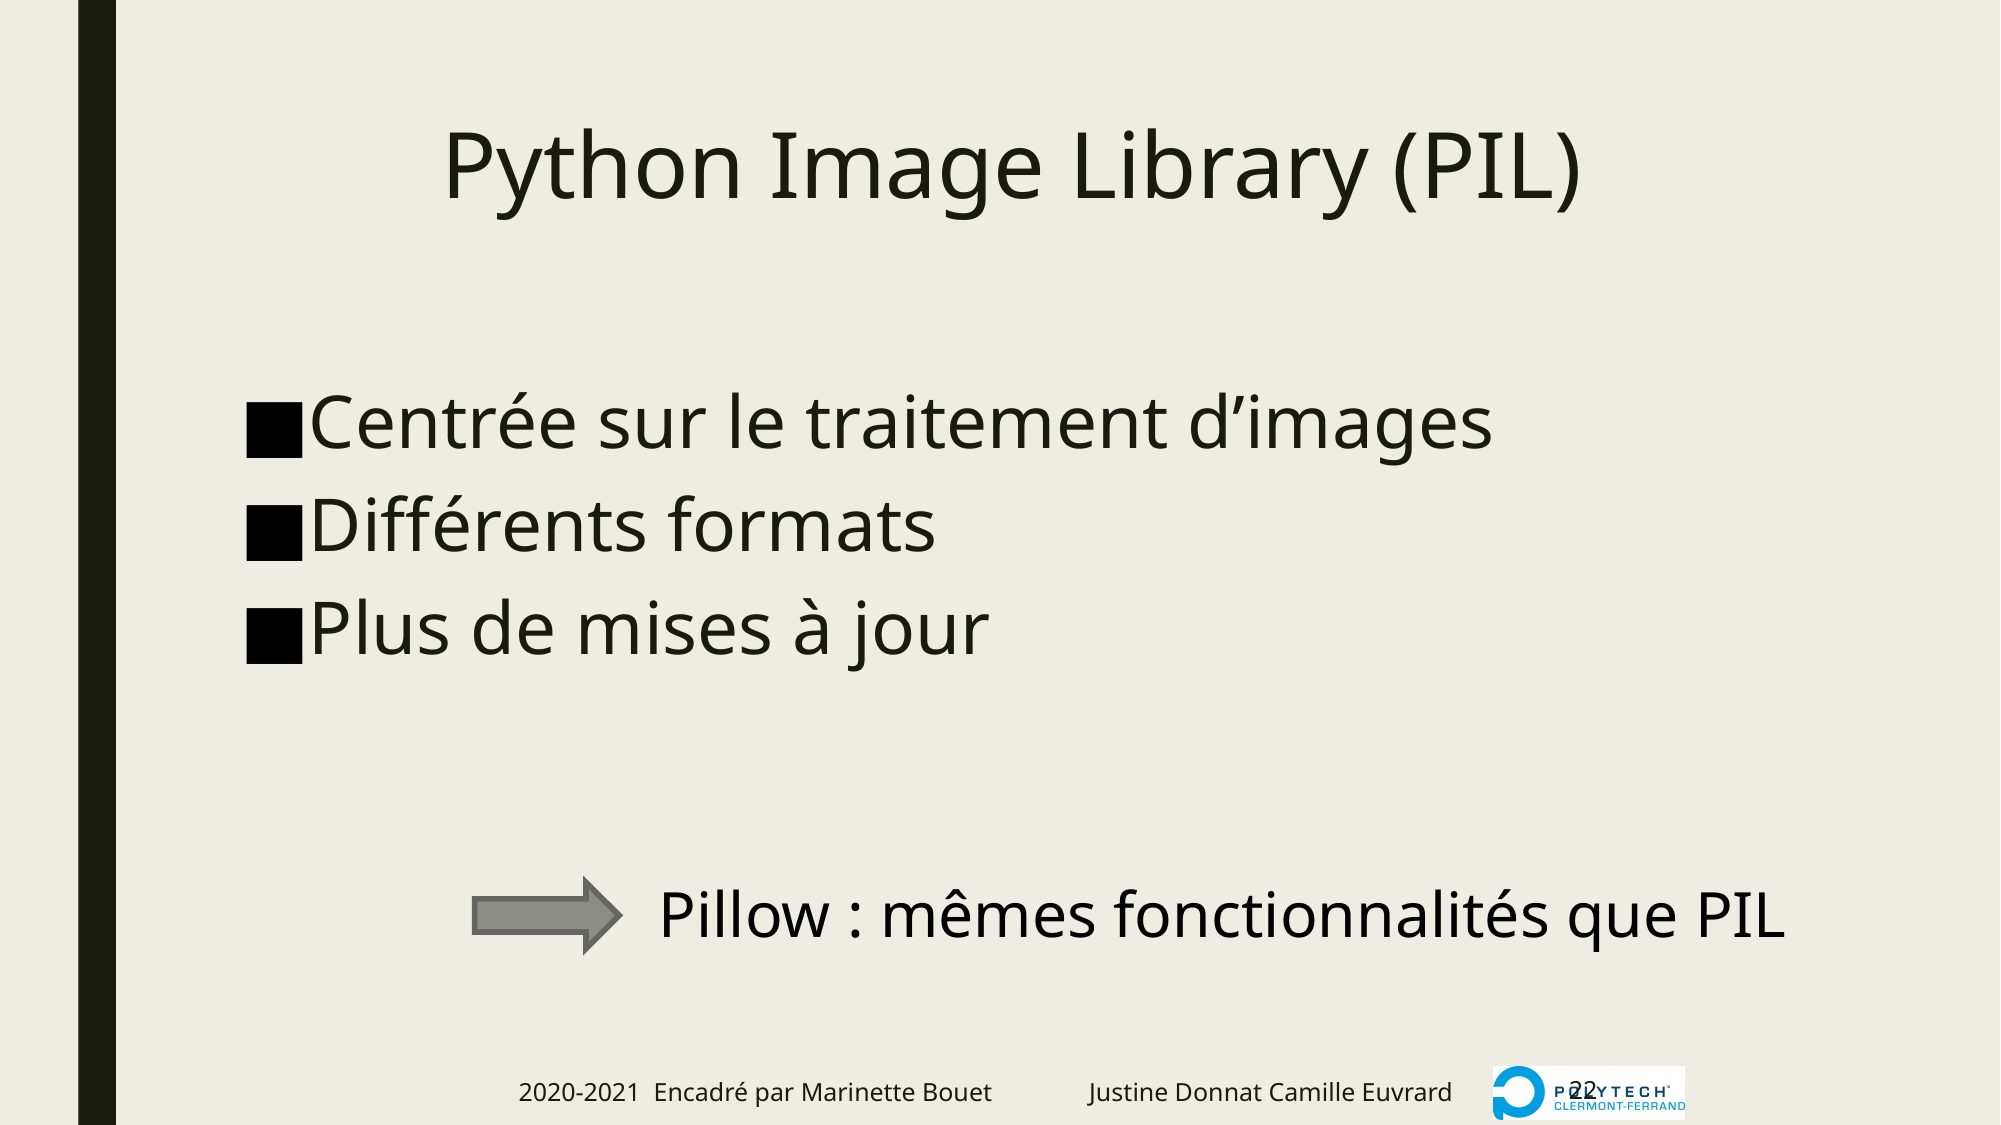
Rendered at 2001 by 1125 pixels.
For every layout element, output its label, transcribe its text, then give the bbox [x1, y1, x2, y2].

text_box Pillow : mêmes fonctionnalités que PIL [644, 867, 1868, 959]
text_box 2020-2021 Encadré par Marinette Bouet Justine Donnat Camille Euvrard [474, 1058, 1506, 1125]
text_box [474, 882, 620, 949]
text_box [1553, 1058, 1816, 1125]
list Centrée sur le traitement d’images Différents formats Plus de mises à jour [225, 375, 1801, 730]
title Python Image Library (PIL) [225, 112, 1801, 250]
